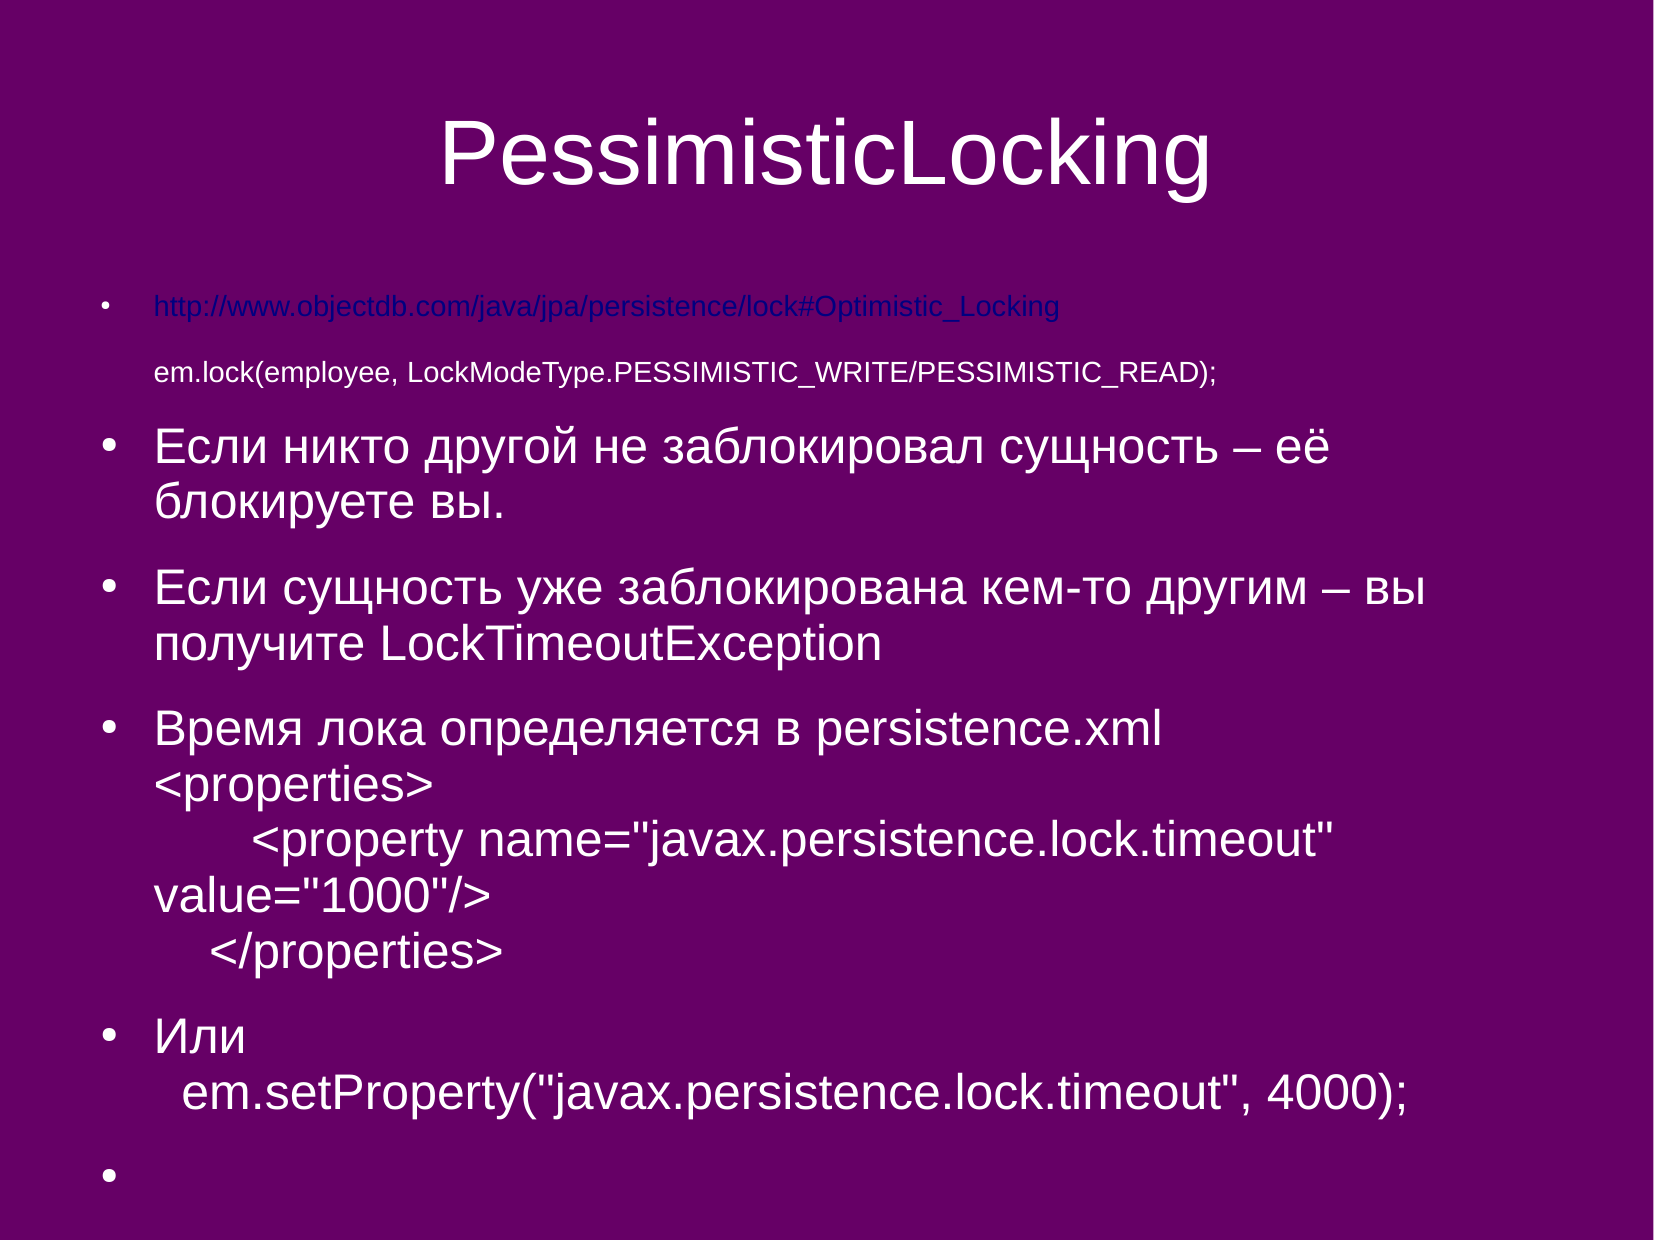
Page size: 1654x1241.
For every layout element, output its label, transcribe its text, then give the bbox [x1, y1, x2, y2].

title PessimisticLocking [82, 49, 1571, 257]
list http://www.objectdb.com/java/jpa/persistence/lock#Optimistic_Locking em.lock(employee, LockModeType.PESSIMISTIC_WRITE/PESSIMISTIC_READ); Если никто другой не заблокировал сущность – её блокируете вы. Если сущность уже заблокирована кем-то другим – вы получите LockTimeoutException Время лока определяется в persistence.xml <properties> <property name="javax.persistence.lock.timeout" value="1000"/> </properties> Или em.setProperty("javax.persistence.lock.timeout", 4000); [82, 290, 1571, 1205]
